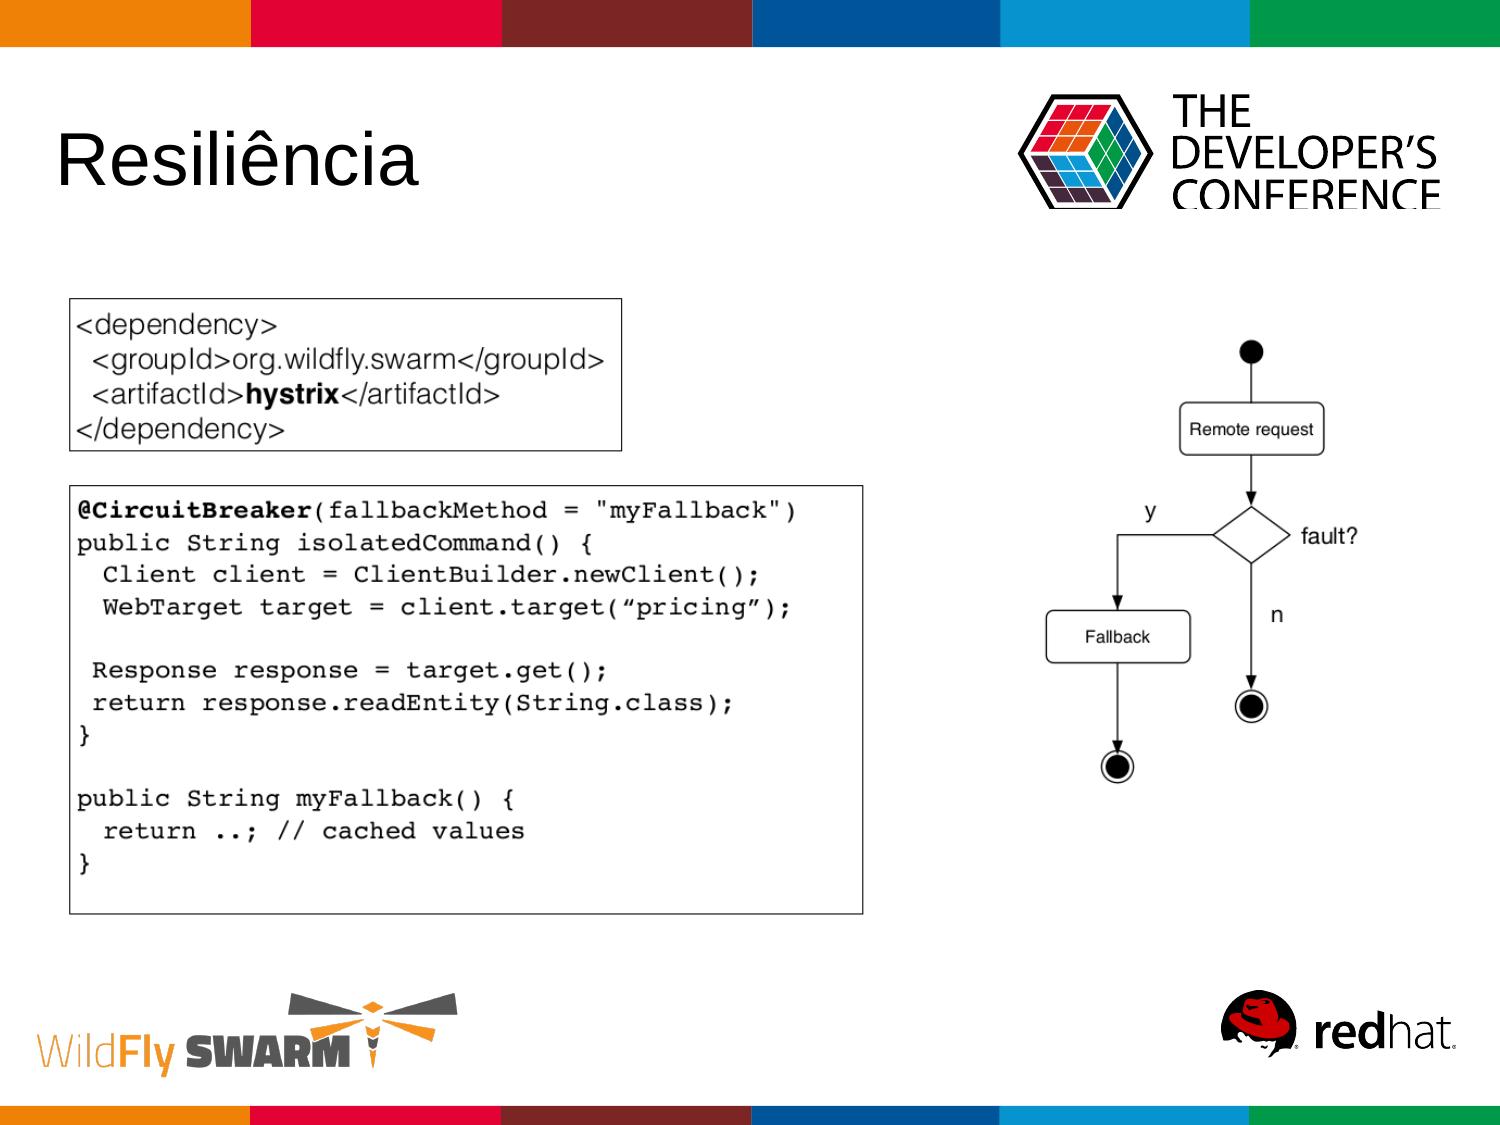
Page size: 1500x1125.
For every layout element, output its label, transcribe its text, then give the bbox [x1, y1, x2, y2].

title Resiliência [41, 79, 975, 209]
picture [28, 974, 466, 1095]
picture [41, 209, 1450, 946]
picture [1221, 990, 1456, 1066]
